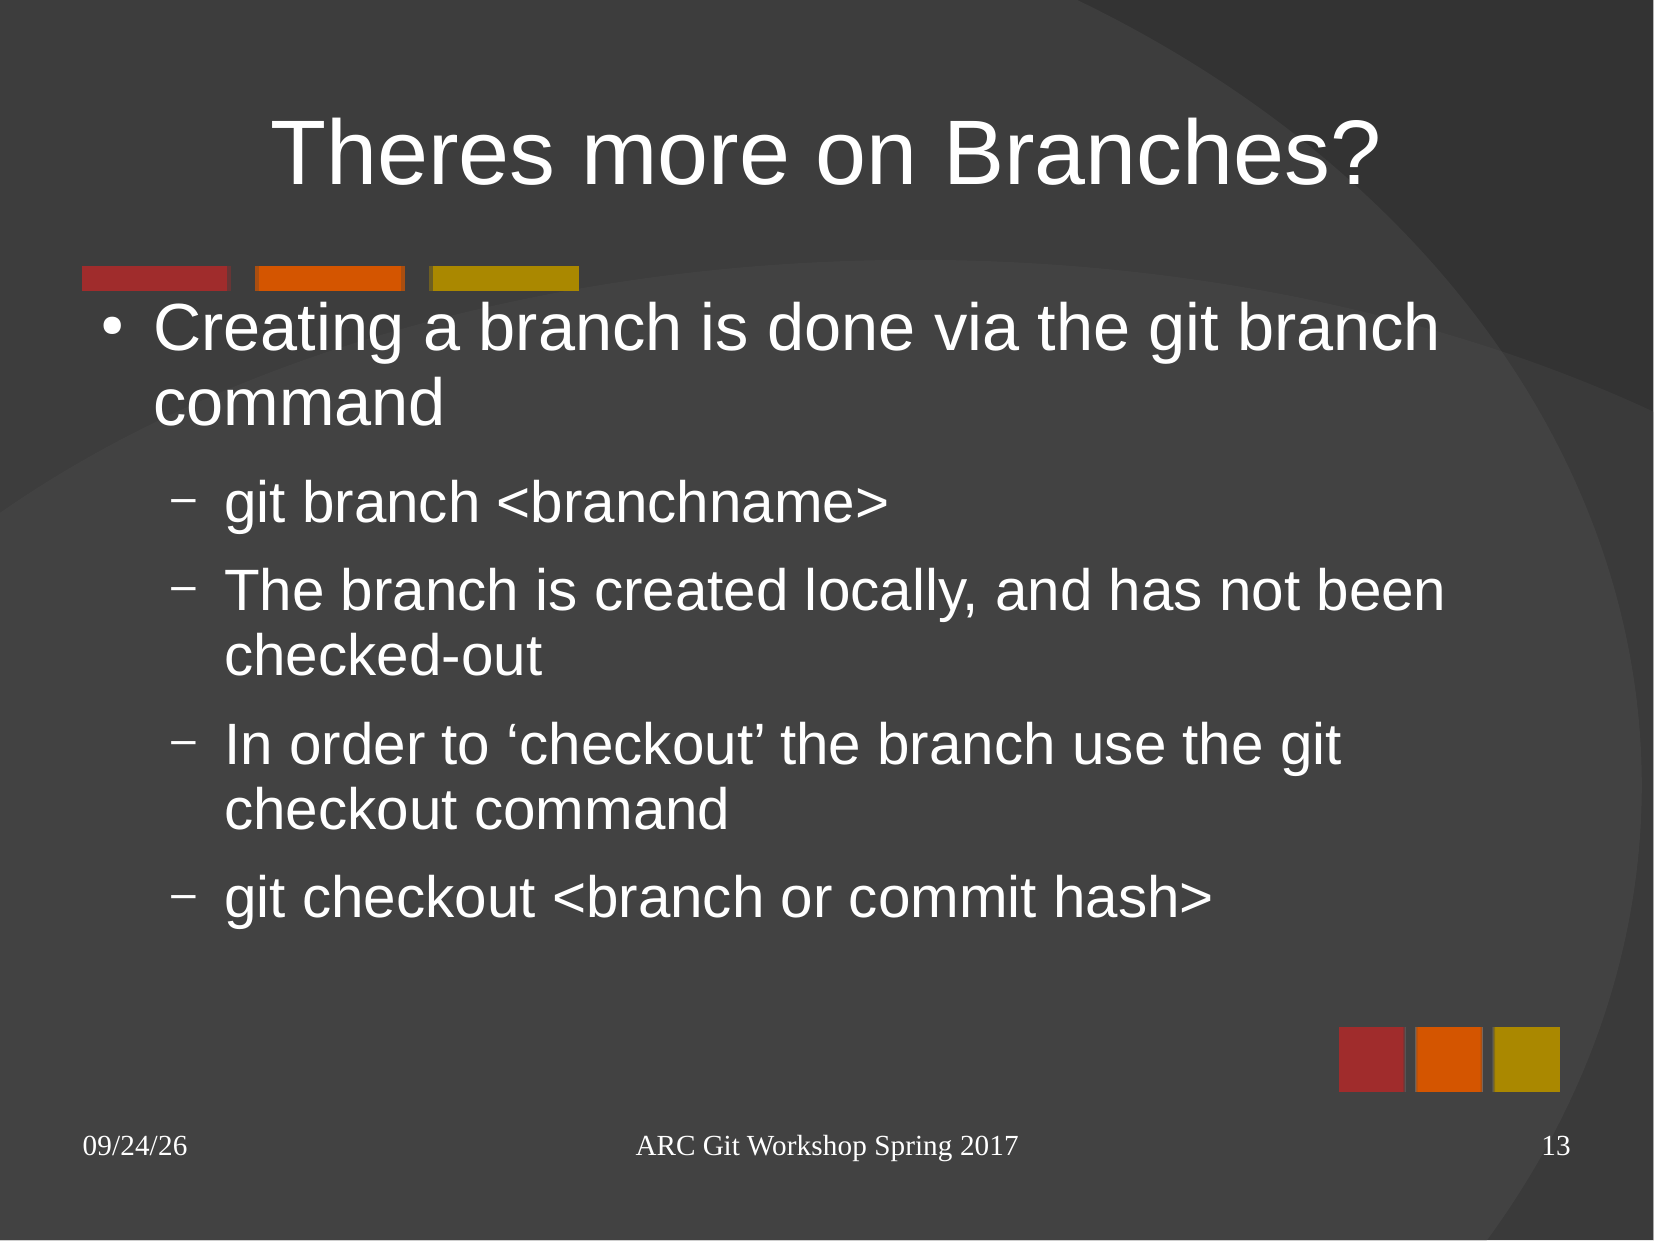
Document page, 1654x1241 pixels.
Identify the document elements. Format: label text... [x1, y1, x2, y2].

title Theres more on Branches? [82, 49, 1571, 257]
list Creating a branch is done via the git branch command git branch <branchname> The branch is created locally, and has not been checked-out In order to ‘checkout’ the branch use the git checkout command git checkout <branch or commit hash> [82, 290, 1571, 1010]
picture [1339, 1027, 1560, 1092]
picture [82, 266, 579, 290]
